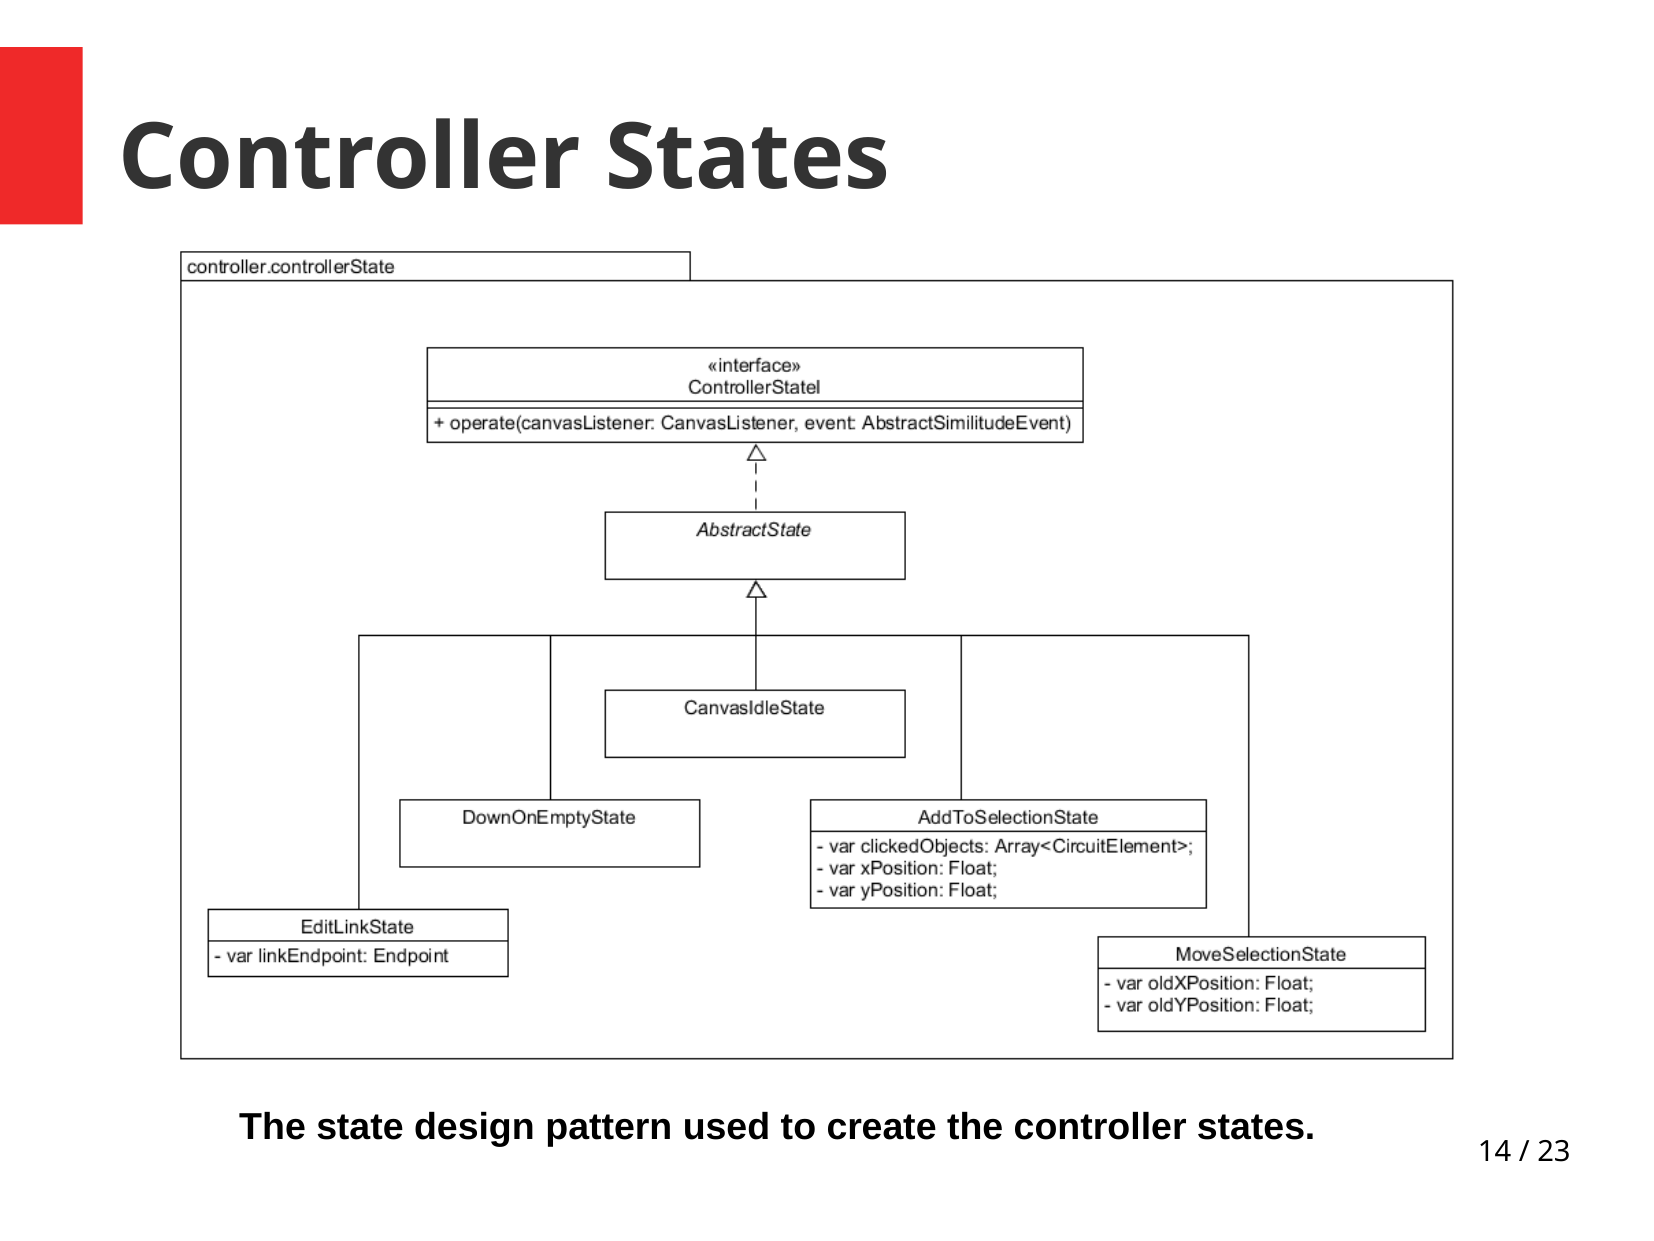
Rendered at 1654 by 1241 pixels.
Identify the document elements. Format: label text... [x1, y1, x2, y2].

title Controller States [118, 49, 1571, 257]
text_box The state design pattern used to create the controller states. [224, 1098, 1347, 1158]
picture [153, 224, 1481, 1087]
